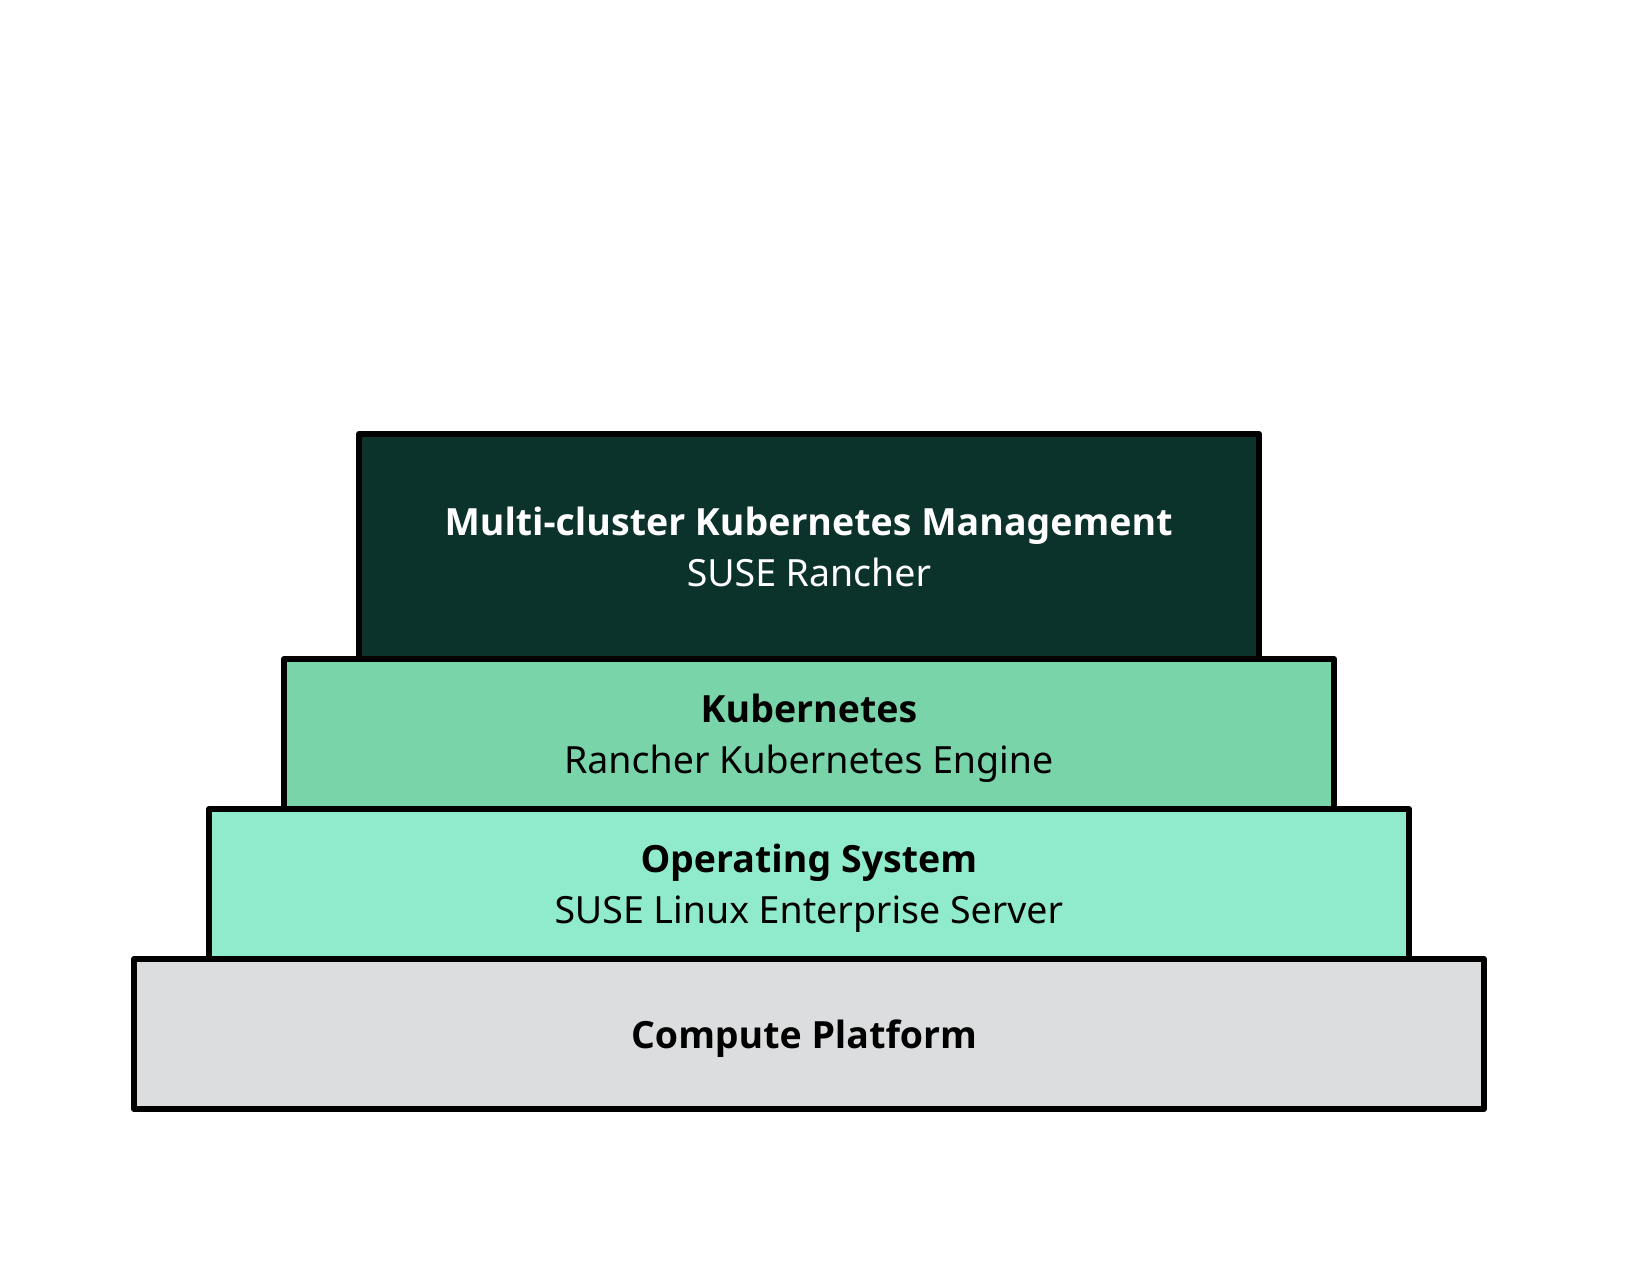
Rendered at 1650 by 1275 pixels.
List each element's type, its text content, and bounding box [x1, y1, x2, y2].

text_box Multi-cluster Kubernetes Management SUSE Rancher [359, 434, 1260, 660]
text_box Operating System SUSE Linux Enterprise Server [209, 809, 1410, 960]
text_box Compute Platform [134, 959, 1485, 1110]
text_box Kubernetes Rancher Kubernetes Engine [284, 659, 1335, 810]
